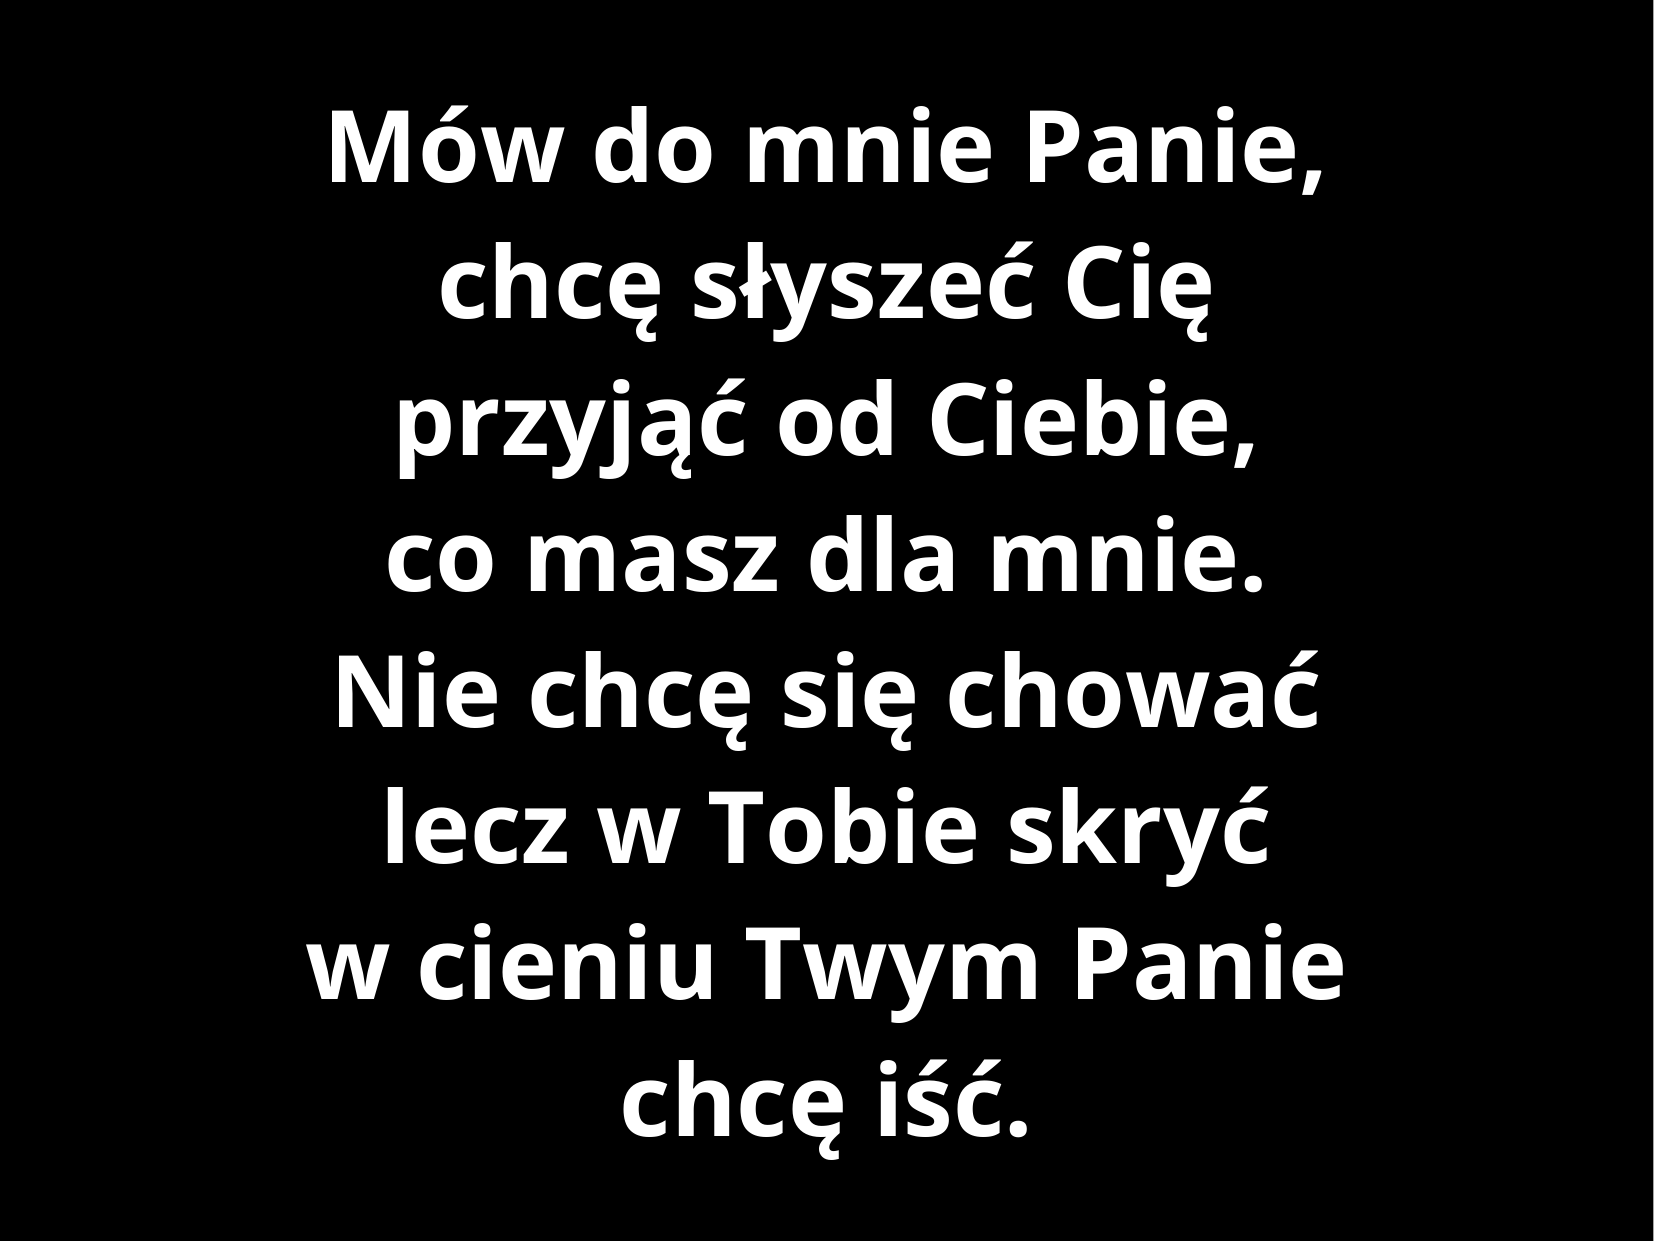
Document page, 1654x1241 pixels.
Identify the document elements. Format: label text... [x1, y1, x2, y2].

title Mów do mnie Panie, chcę słyszeć Cię przyjąć od Ciebie, co masz dla mnie. Nie chcę się chować lecz w Tobie skryć w cieniu Twym Panie chcę iść. [0, 0, 1654, 1241]
